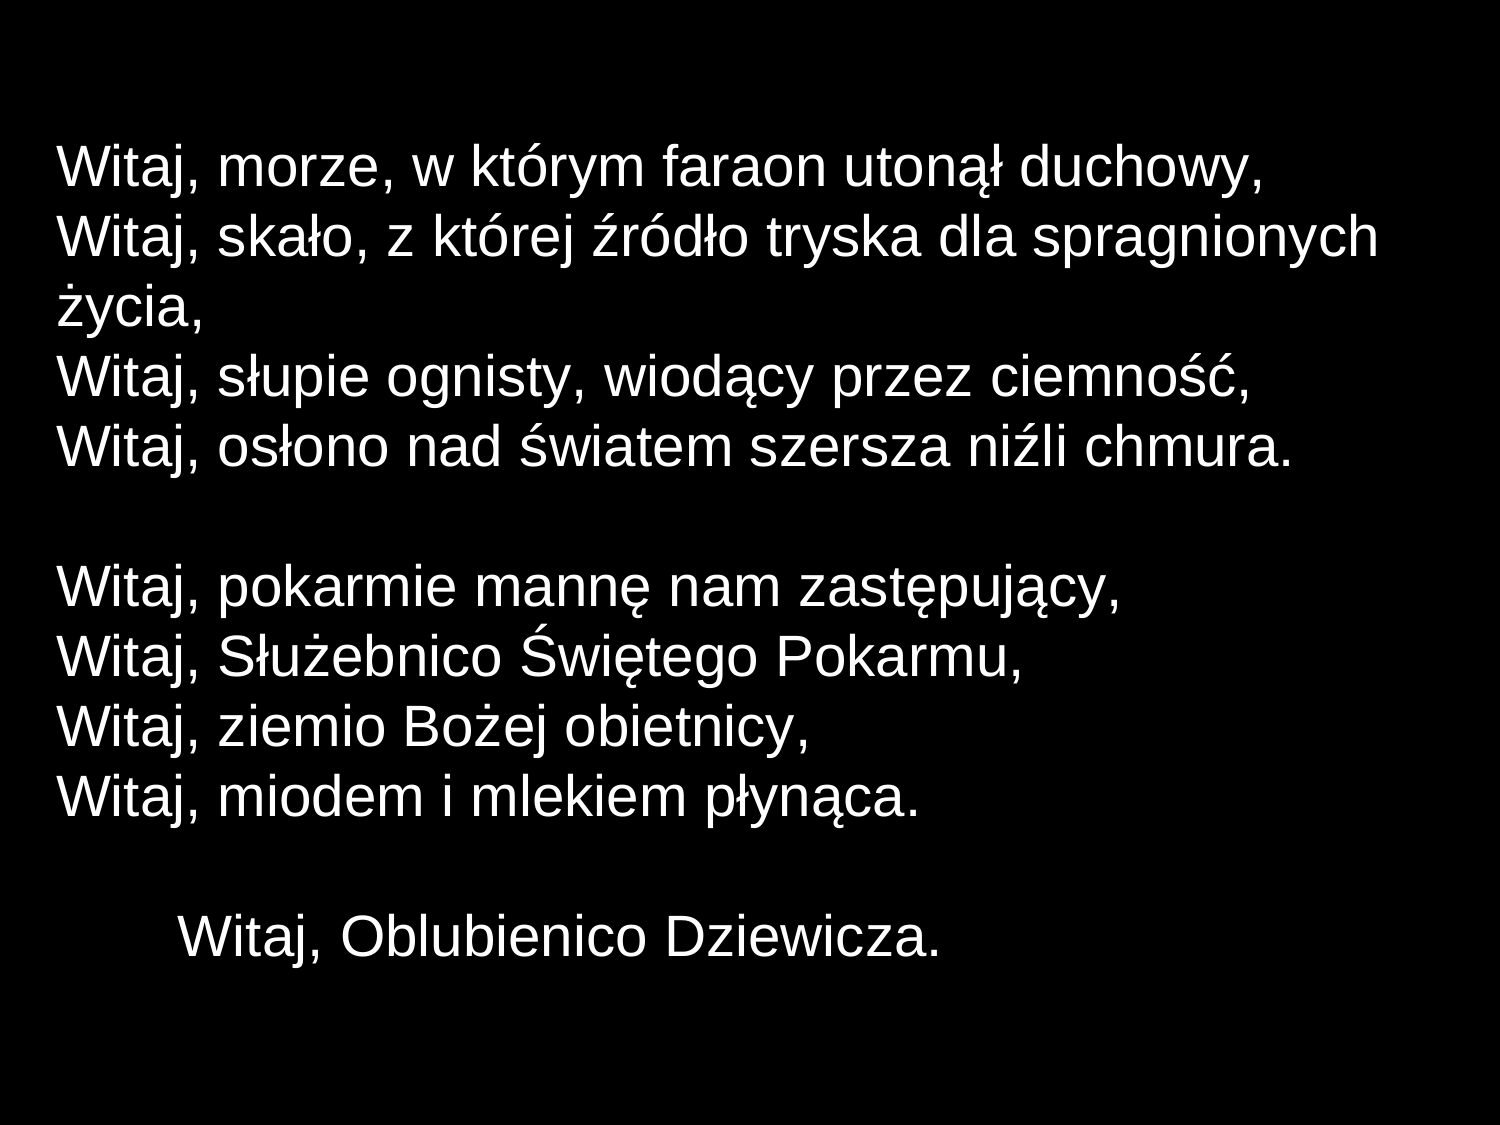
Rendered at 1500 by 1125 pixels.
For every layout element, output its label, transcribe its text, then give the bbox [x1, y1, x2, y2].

text_box Witaj, morze, w którym faraon utonął duchowy, Witaj, skało, z której źródło tryska dla spragnionych życia, Witaj, słupie ognisty, wiodący przez ciemność, Witaj, osłono nad światem szersza niźli chmura. Witaj, pokarmie mannę nam zastępujący, Witaj, Służebnico Świętego Pokarmu, Witaj, ziemio Bożej obietnicy, Witaj, miodem i mlekiem płynąca. Witaj, Oblubienico Dziewicza. [41, 120, 1489, 976]
